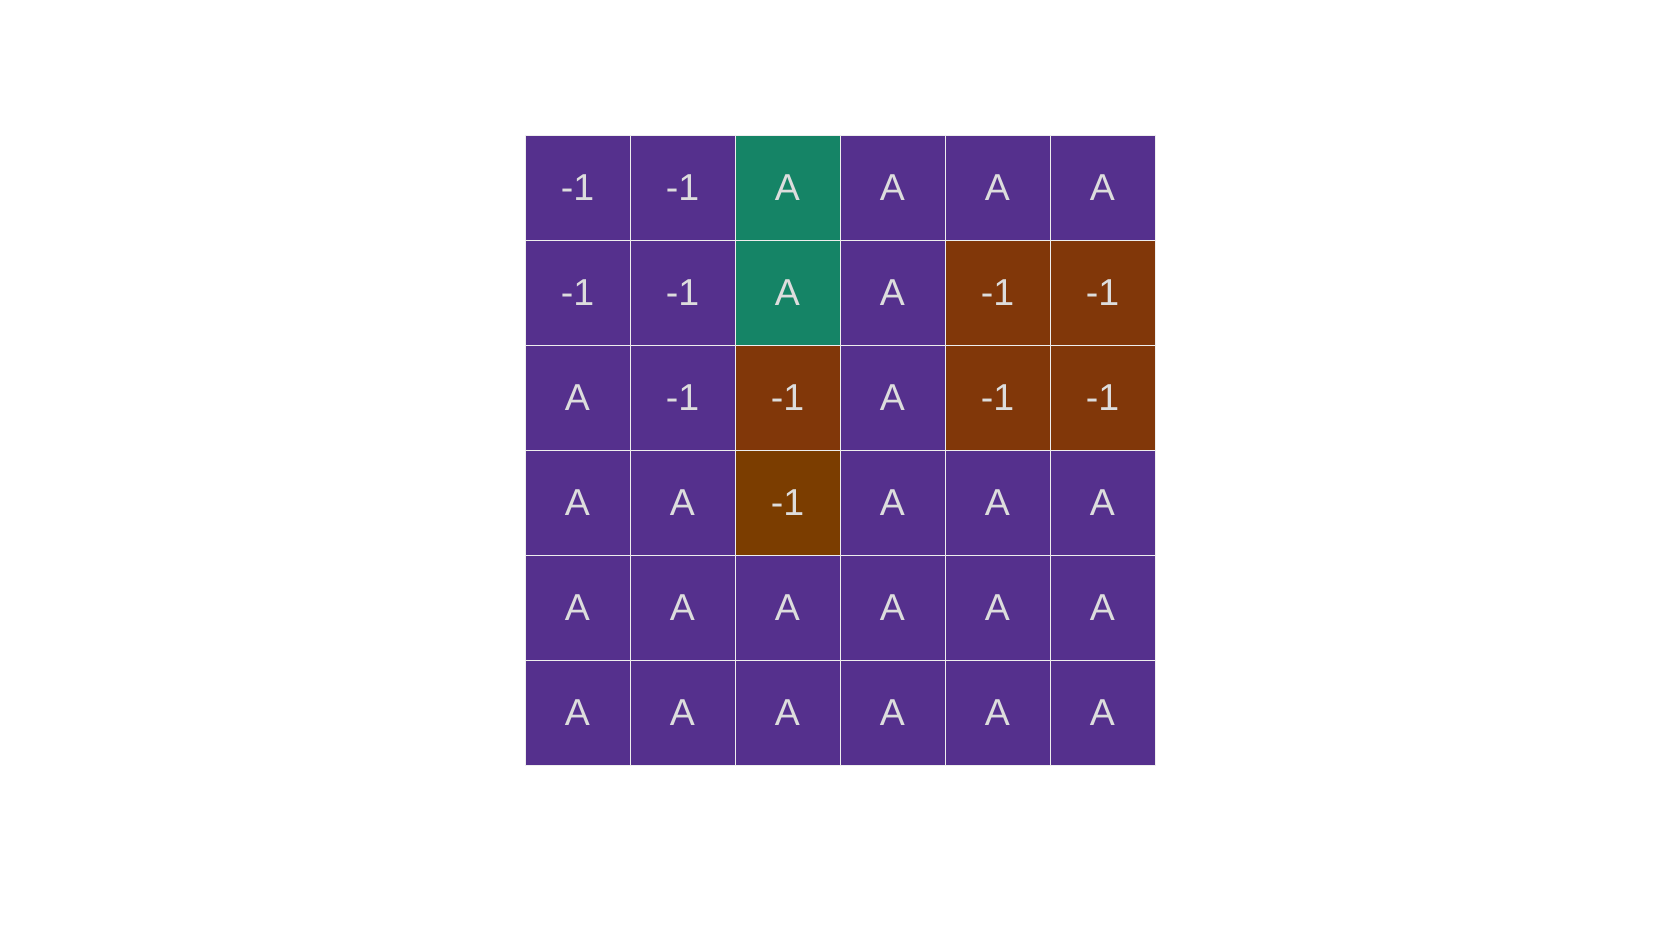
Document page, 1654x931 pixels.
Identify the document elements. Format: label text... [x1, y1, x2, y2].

text_box A [840, 240, 945, 345]
text_box A [1050, 660, 1156, 766]
text_box -1 [735, 450, 840, 555]
text_box -1 [525, 240, 630, 345]
text_box -1 [630, 135, 735, 240]
text_box A [525, 345, 630, 450]
text_box A [840, 345, 945, 450]
text_box -1 [1050, 345, 1156, 450]
text_box A [735, 240, 840, 345]
text_box A [945, 135, 1050, 240]
text_box A [735, 660, 840, 766]
text_box A [525, 450, 630, 555]
text_box -1 [945, 345, 1050, 450]
text_box A [1050, 555, 1156, 660]
text_box A [840, 555, 945, 660]
text_box A [840, 135, 945, 240]
text_box A [840, 660, 945, 766]
text_box -1 [945, 240, 1050, 345]
text_box A [1050, 135, 1156, 240]
text_box A [1050, 450, 1156, 555]
text_box A [525, 555, 630, 660]
text_box A [630, 555, 735, 660]
text_box A [630, 660, 735, 766]
text_box -1 [1050, 240, 1156, 345]
text_box -1 [630, 240, 735, 345]
text_box A [525, 660, 630, 766]
text_box A [945, 555, 1050, 660]
text_box A [840, 450, 945, 555]
text_box A [735, 135, 840, 240]
text_box A [630, 450, 735, 555]
text_box A [735, 555, 840, 660]
text_box -1 [735, 345, 840, 450]
text_box -1 [525, 135, 630, 240]
text_box A [945, 660, 1050, 766]
text_box -1 [630, 345, 735, 450]
text_box A [945, 450, 1050, 555]
